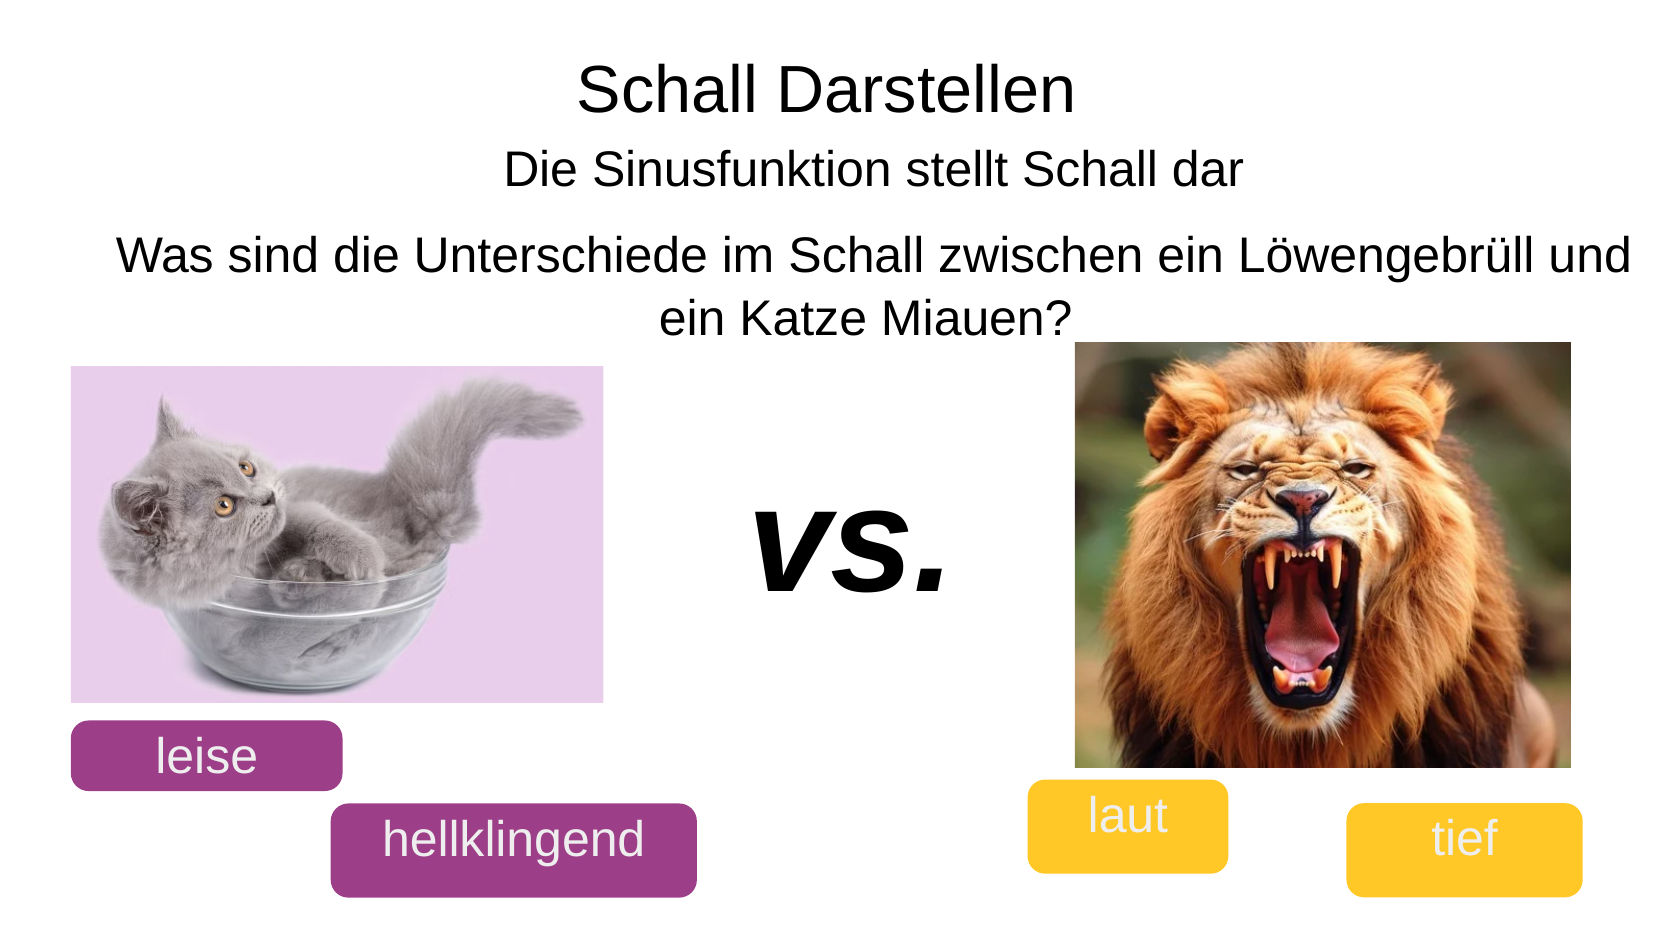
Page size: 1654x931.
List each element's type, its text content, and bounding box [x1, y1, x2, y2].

picture [1074, 342, 1571, 768]
text_box vs. [732, 448, 993, 632]
text_box hellklingend [330, 803, 697, 898]
list Die Sinusfunktion stellt Schall dar Was sind die Unterschiede im Schall zwischen ein Löwengebrüll und ein Katze Miauen? [11, 141, 1654, 367]
text_box leise [70, 720, 343, 792]
picture [70, 366, 604, 703]
text_box laut [1027, 779, 1229, 874]
text_box tief [1346, 803, 1583, 898]
title Schall Darstellen [82, 37, 1571, 141]
